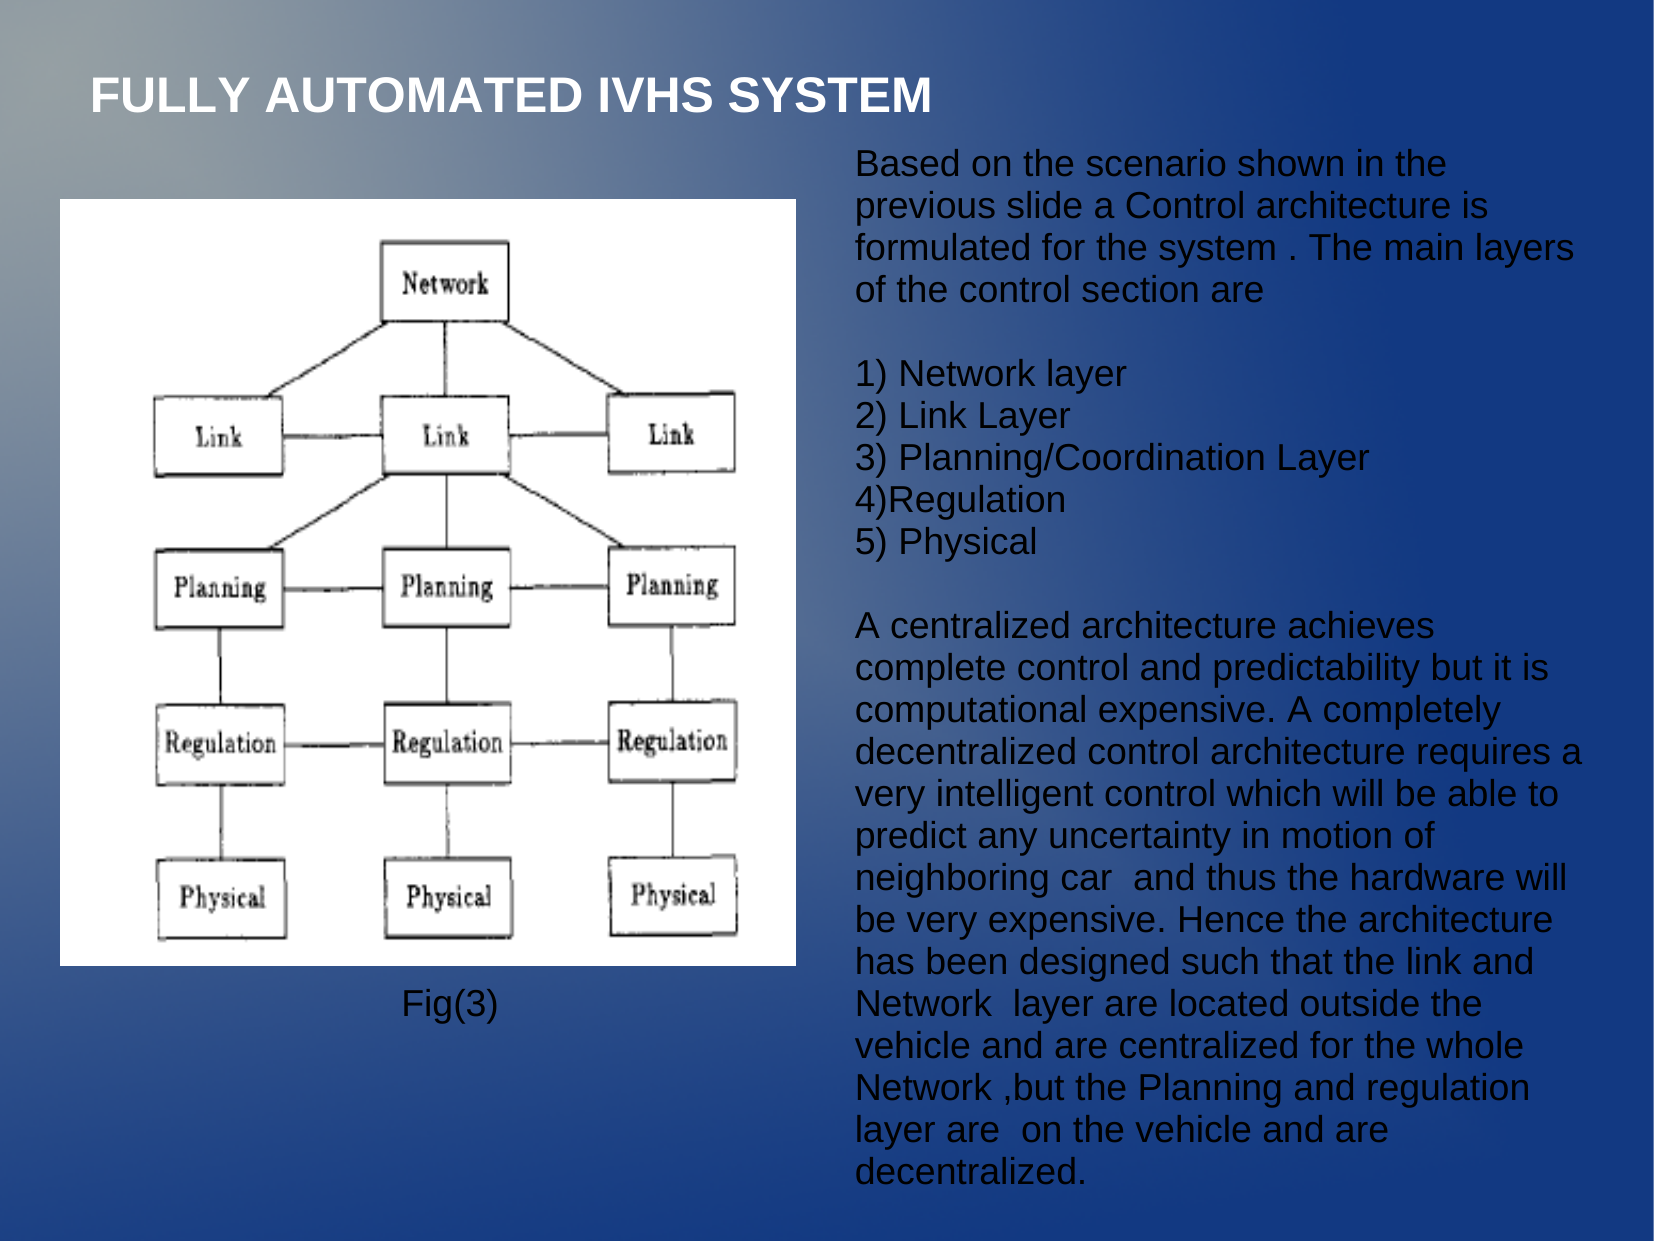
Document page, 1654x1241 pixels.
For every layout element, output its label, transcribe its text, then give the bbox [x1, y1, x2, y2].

text_box Based on the scenario shown in the previous slide a Control architecture is formulated for the system . The main layers of the control section are 1) Network layer 2) Link Layer 3) Planning/Coordination Layer 4)Regulation 5) Physical A centralized architecture achieves complete control and predictability but it is computational expensive. A completely decentralized control architecture requires a very intelligent control which will be able to predict any uncertainty in motion of neighboring car and thus the hardware will be very expensive. Hence the architecture has been designed such that the link and Network layer are located outside the vehicle and are centralized for the whole Network ,but the Planning and regulation layer are on the vehicle and are decentralized. [840, 135, 1606, 1201]
picture [0, 0, 1654, 1241]
text_box FULLY AUTOMATED IVHS SYSTEM [75, 60, 1606, 131]
text_box Fig(3) [285, 975, 616, 1032]
